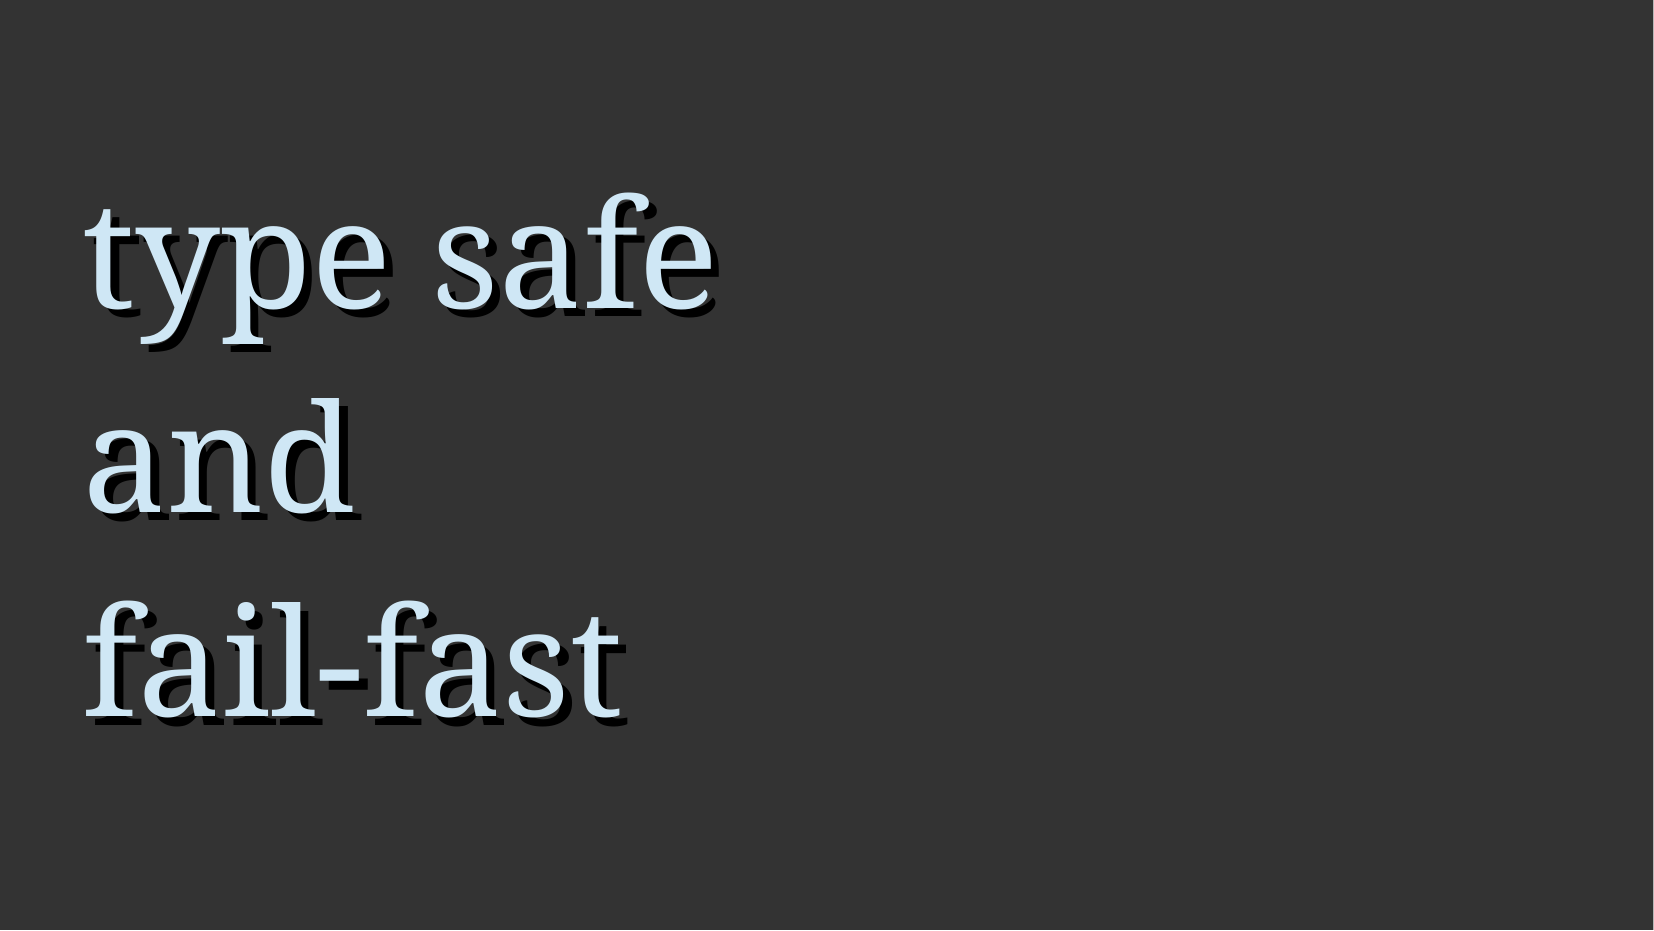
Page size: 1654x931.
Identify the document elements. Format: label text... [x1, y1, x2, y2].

title type safe and fail-fast [82, 147, 1571, 838]
